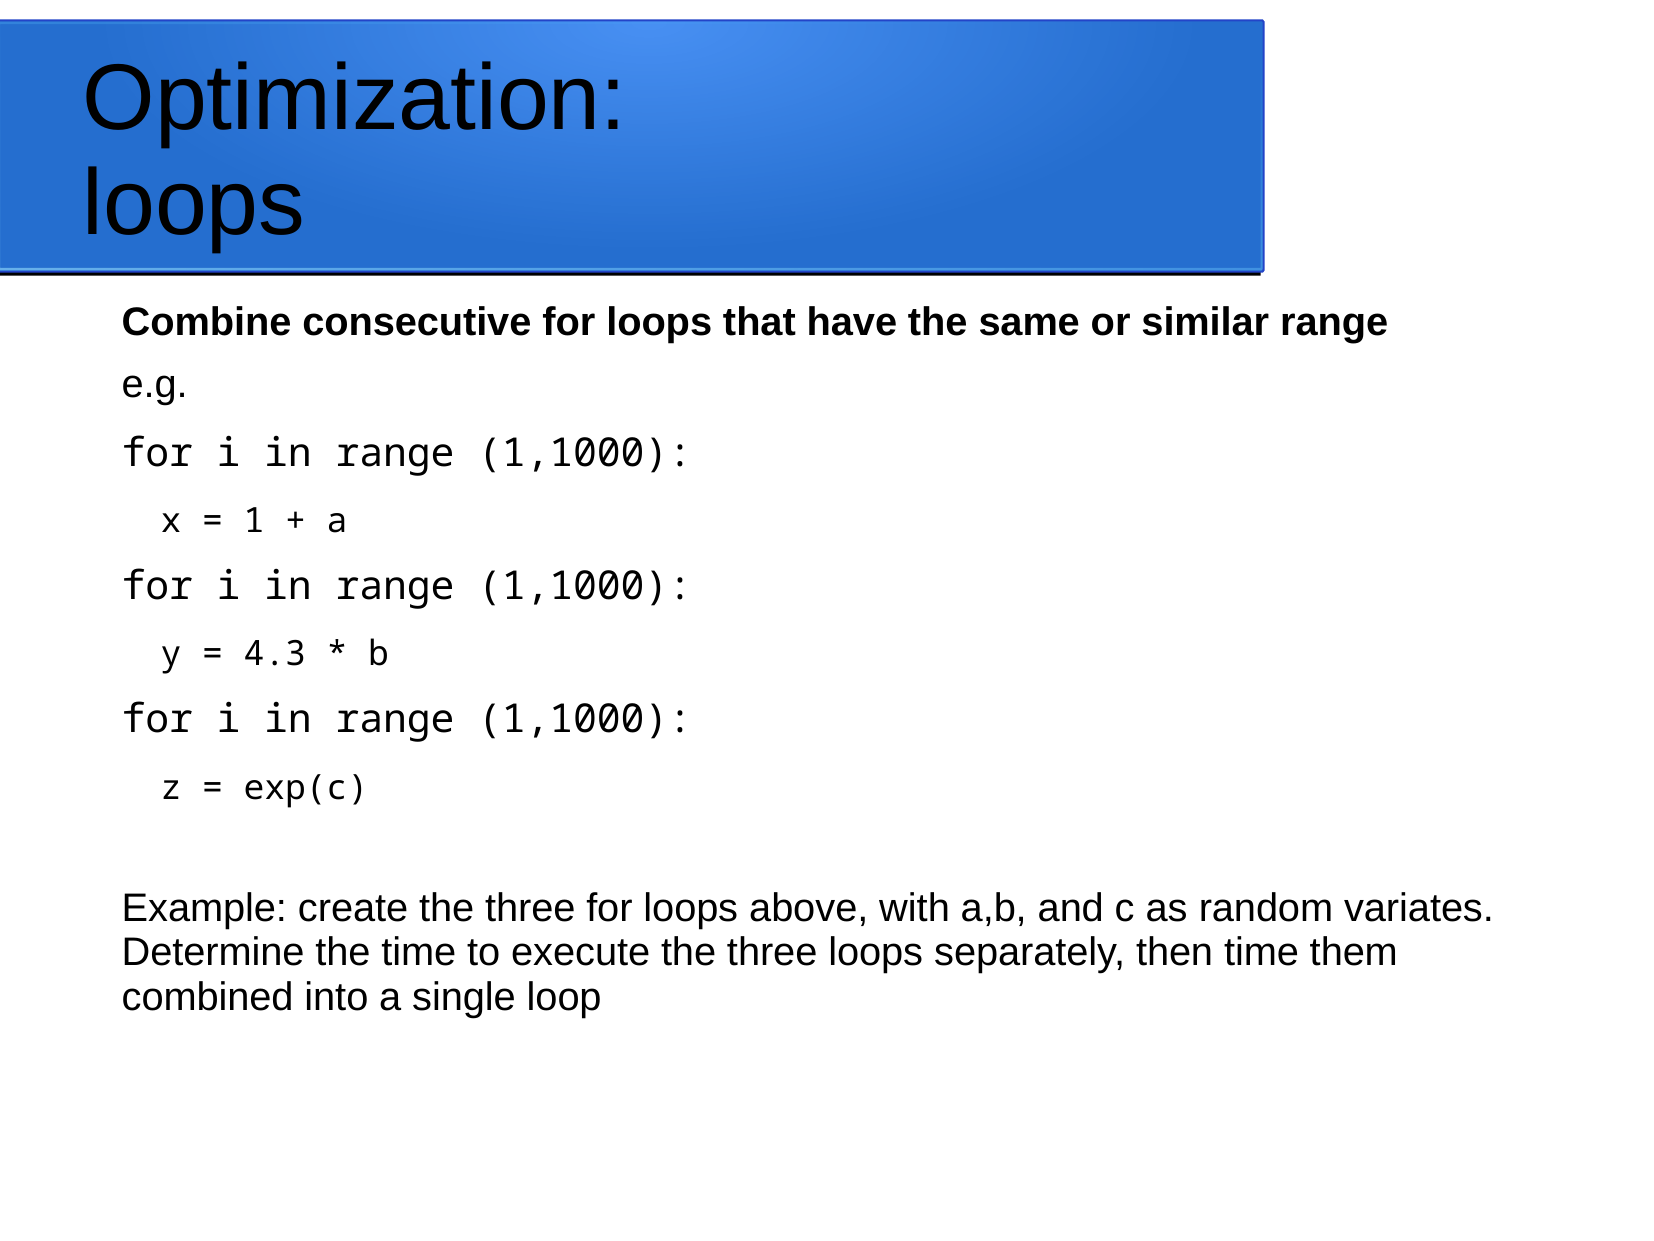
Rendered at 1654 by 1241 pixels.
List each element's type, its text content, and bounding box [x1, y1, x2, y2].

title Optimization: loops [82, 45, 1234, 254]
list Combine consecutive for loops that have the same or similar range e.g. for i in range (1,1000): x = 1 + a for i in range (1,1000): y = 4.3 * b for i in range (1,1000): z = exp(c) Example: create the three for loops above, with a,b, and c as random variates. Determine the time to execute the three loops separately, then time them combined into a single loop [82, 299, 1571, 1019]
